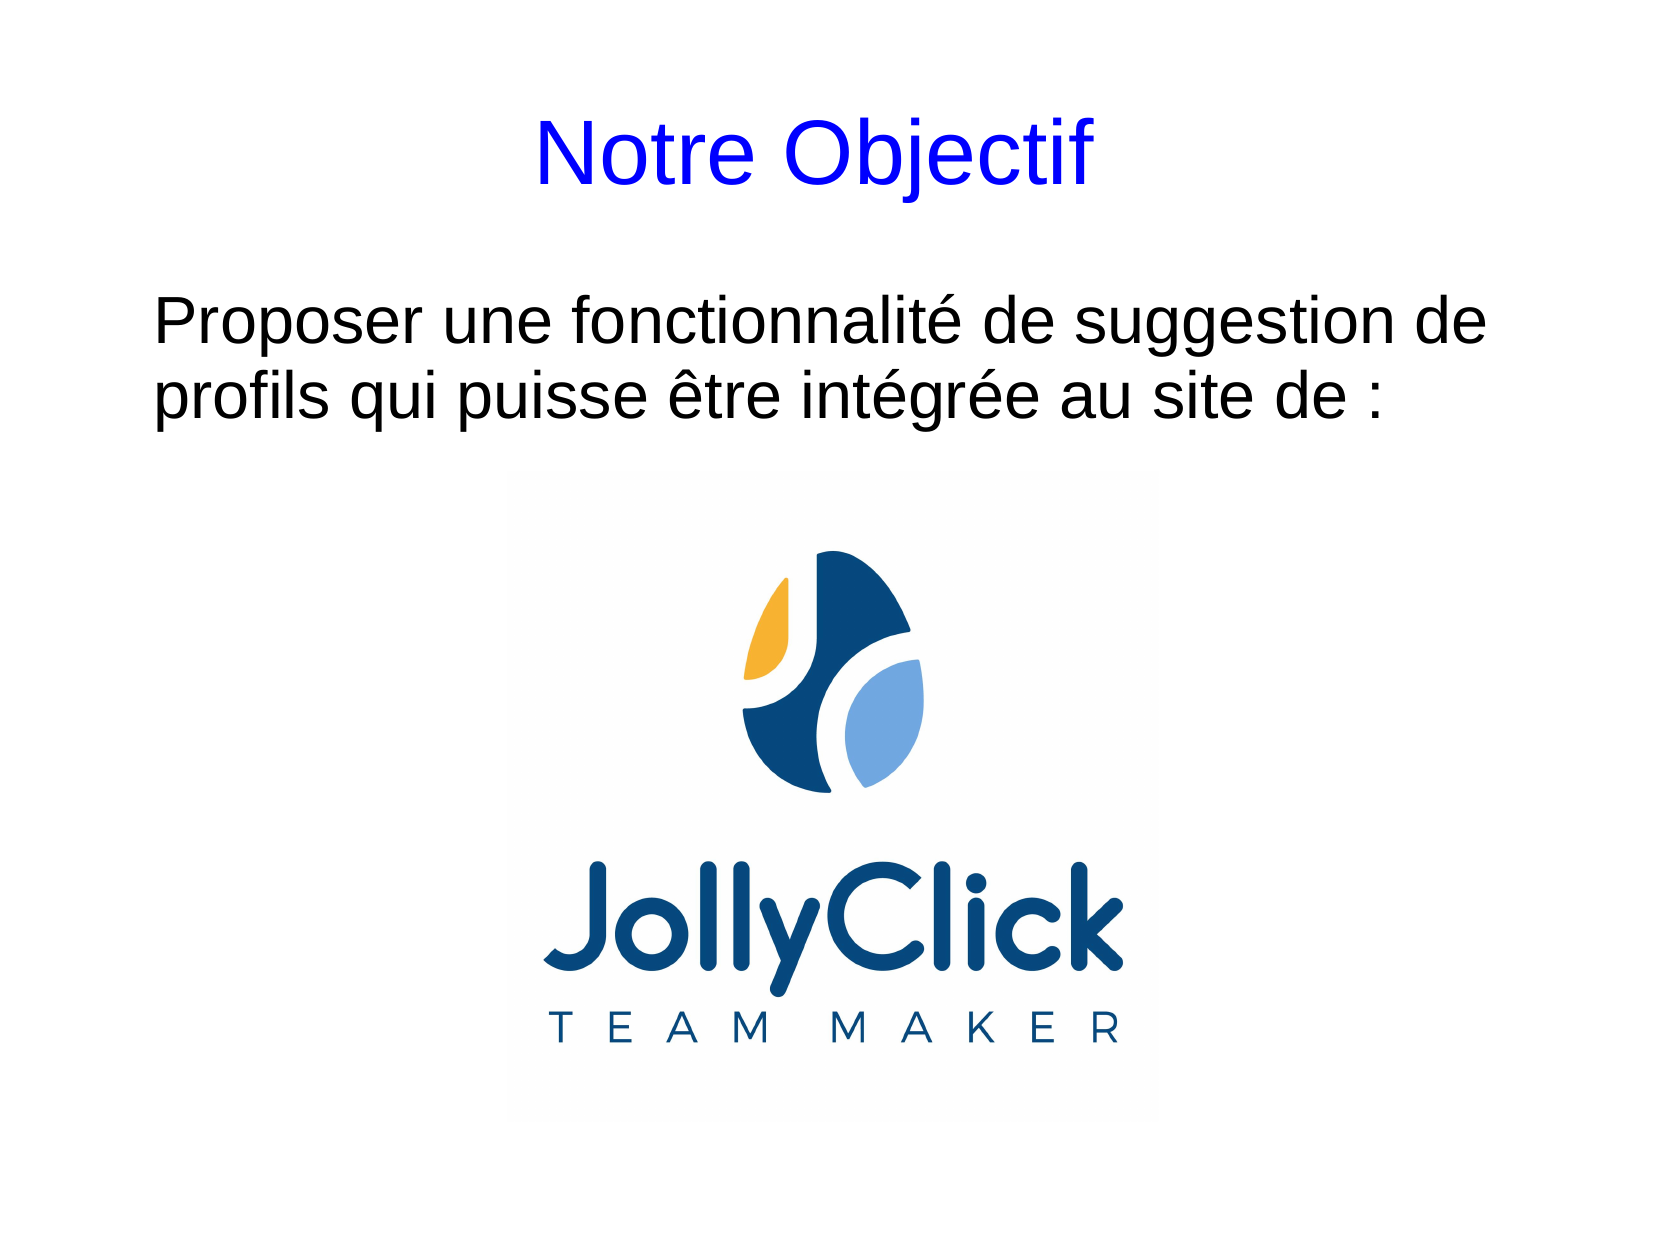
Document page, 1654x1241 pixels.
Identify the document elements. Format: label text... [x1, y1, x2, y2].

list Proposer une fonctionnalité de suggestion de profils qui puisse être intégrée au site de : [82, 283, 1571, 1009]
title Notre Objectif [82, 49, 1571, 257]
picture [507, 1009, 1159, 1123]
